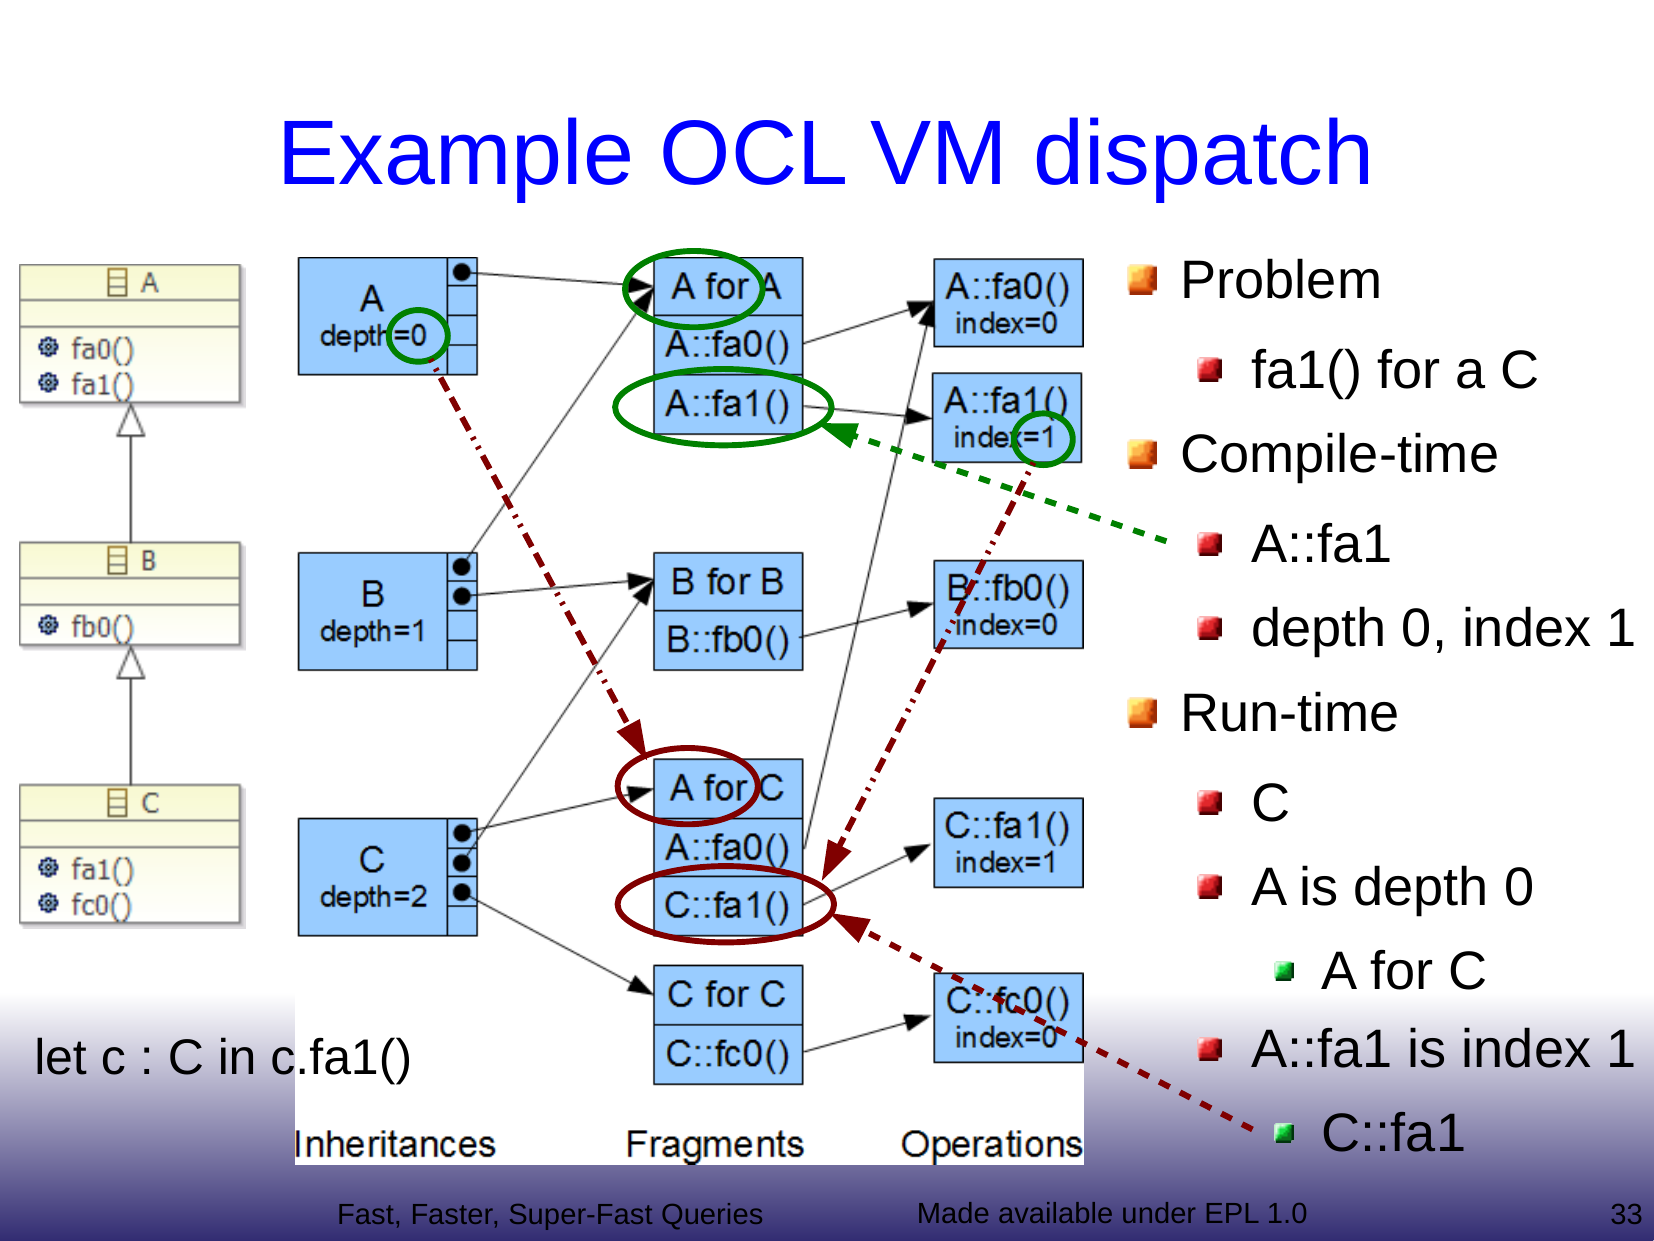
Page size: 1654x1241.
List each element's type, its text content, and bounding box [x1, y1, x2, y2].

picture [295, 257, 1084, 1165]
text_box let c : C in c.fa1() [19, 1021, 446, 1093]
picture [629, 257, 759, 324]
title Example OCL VM dispatch [82, 49, 1571, 257]
list Problem fa1() for a C Compile-time A::fa1 depth 0, index 1 Run-time C A is depth 0 A for C A::fa1 is index 1 C::fa1 [1109, 249, 1640, 1164]
picture [19, 264, 246, 929]
